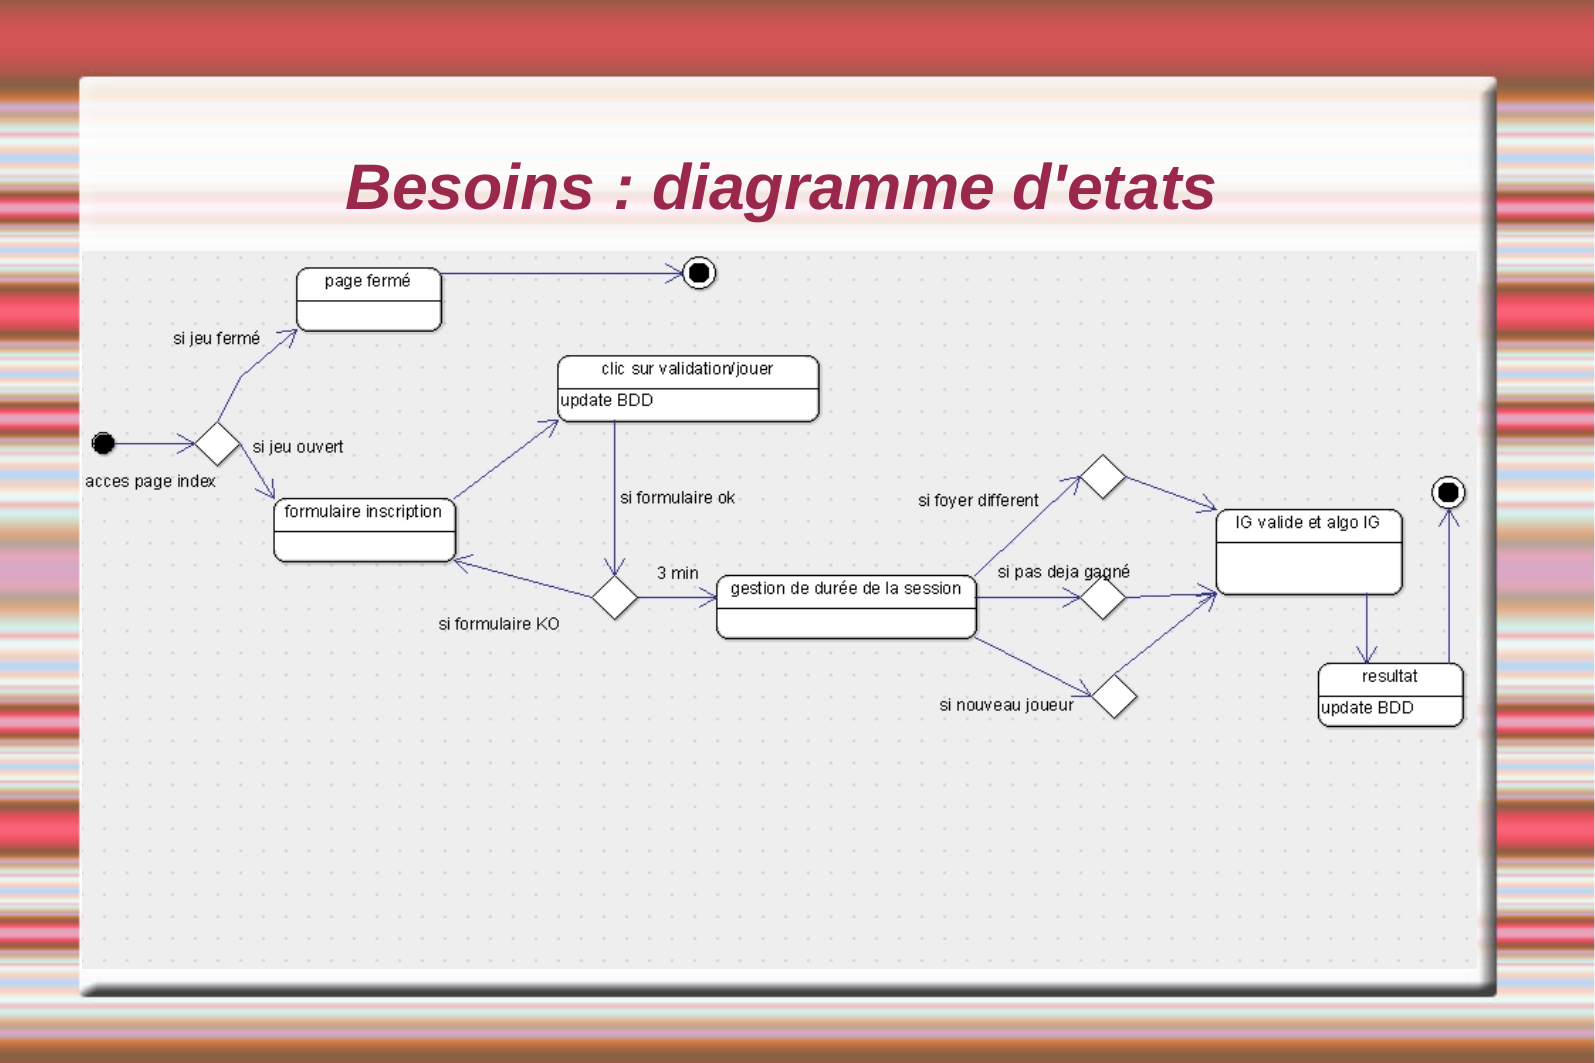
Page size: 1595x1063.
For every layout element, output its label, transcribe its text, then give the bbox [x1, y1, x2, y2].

picture [0, 0, 1595, 1063]
title Besoins : diagramme d'etats [85, 98, 1479, 276]
